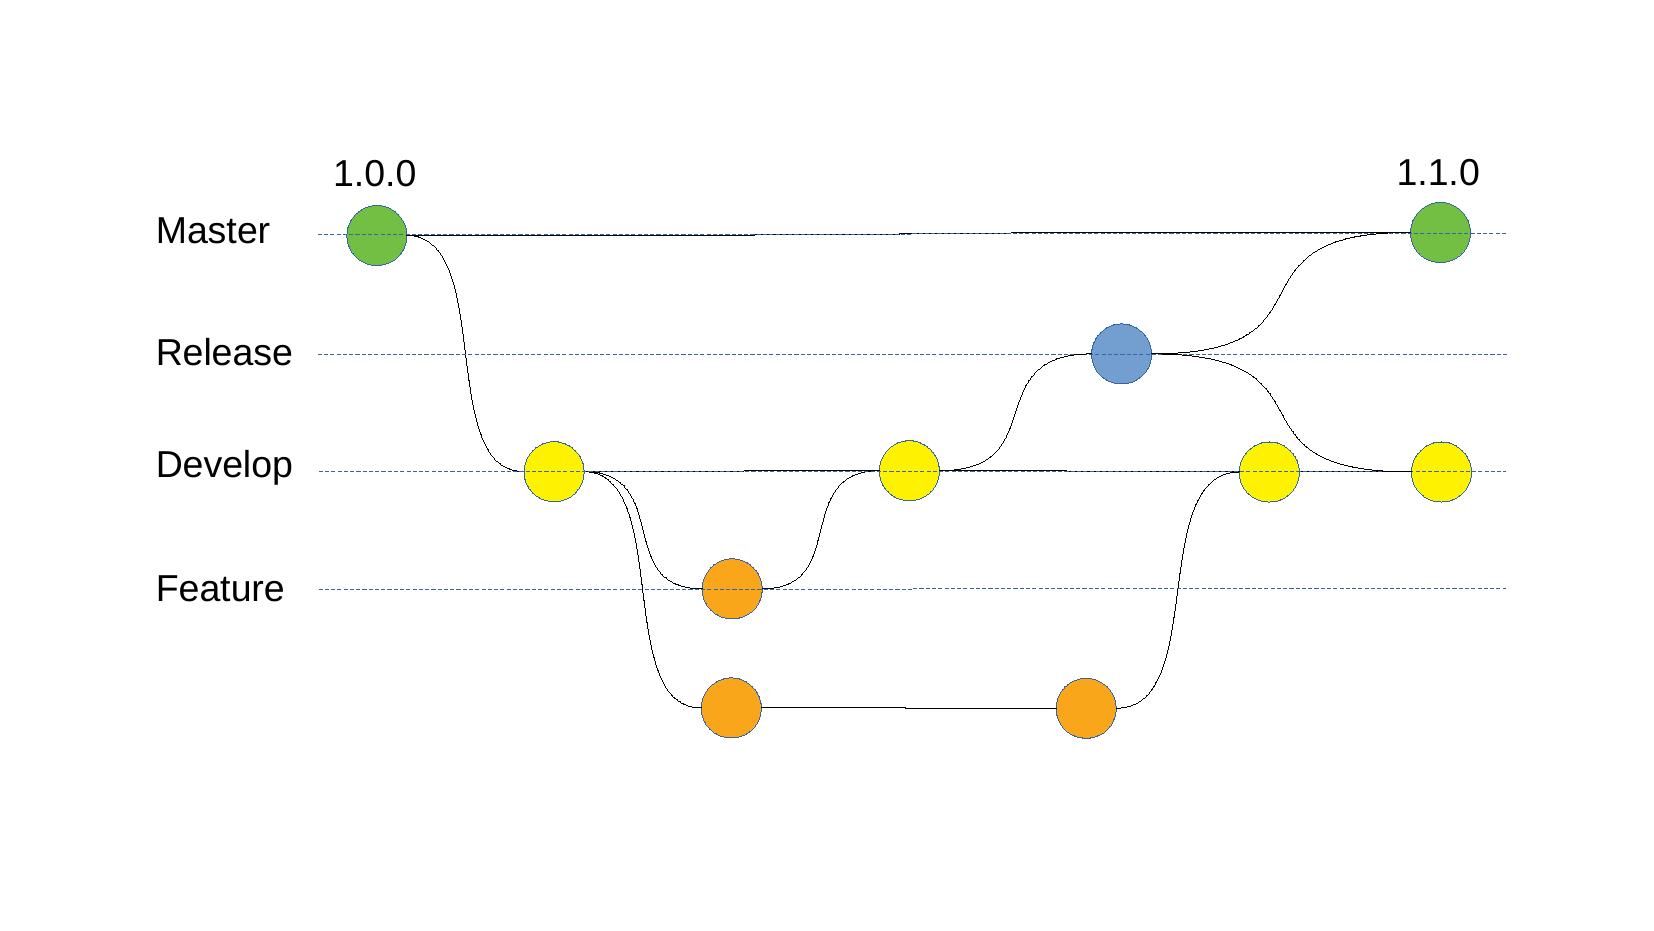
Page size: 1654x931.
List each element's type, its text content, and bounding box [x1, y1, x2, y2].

text_box 1.0.0 [318, 145, 437, 203]
text_box [701, 677, 762, 738]
text_box Develop [141, 435, 313, 493]
text_box [879, 440, 940, 501]
text_box [702, 558, 763, 619]
text_box 1.1.0 [1381, 143, 1501, 201]
text_box [346, 205, 407, 266]
text_box Feature [141, 559, 313, 617]
text_box [1410, 202, 1471, 263]
text_box [524, 441, 585, 502]
text_box [1056, 678, 1117, 739]
text_box [1091, 323, 1152, 384]
text_box Master [141, 201, 289, 259]
text_box Release [141, 323, 313, 381]
text_box [1239, 441, 1300, 503]
text_box [1411, 441, 1472, 503]
